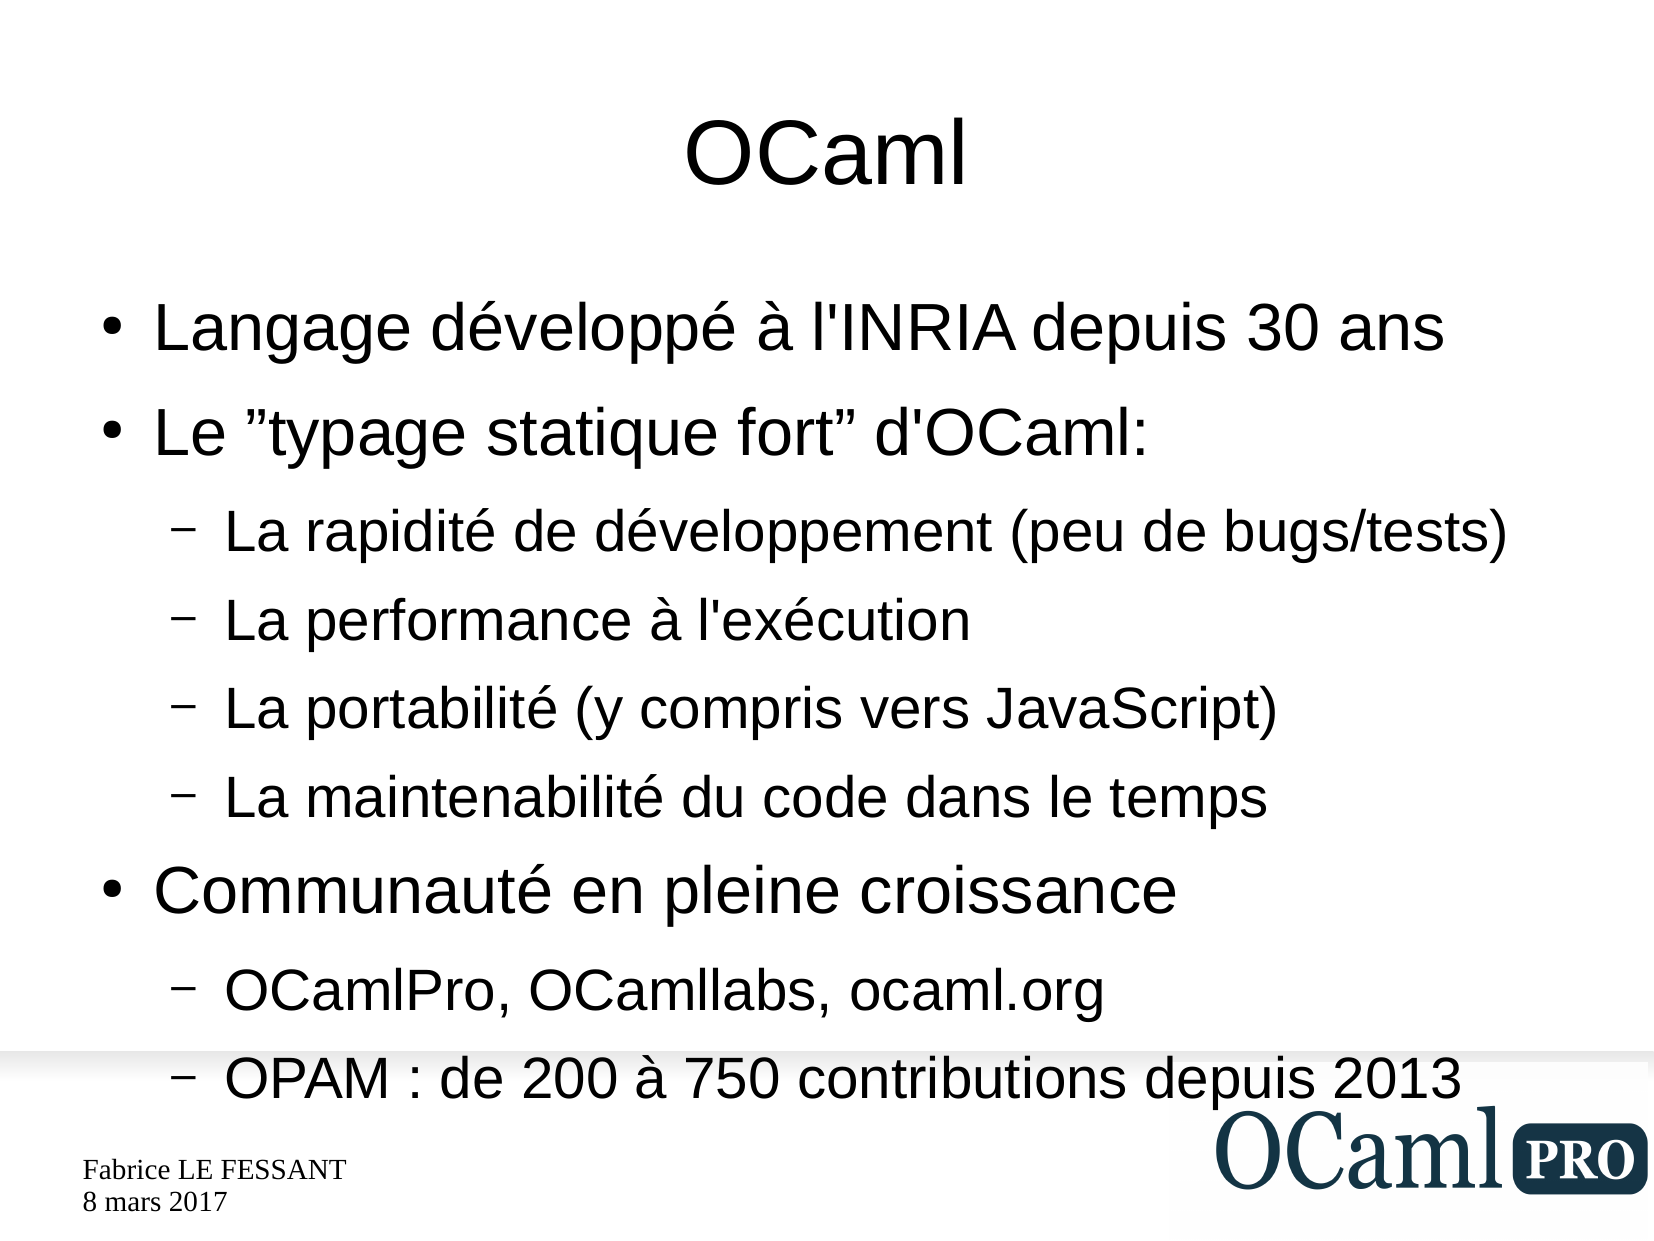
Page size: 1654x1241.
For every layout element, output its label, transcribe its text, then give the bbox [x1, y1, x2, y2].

title OCaml [82, 49, 1571, 257]
list Langage développé à l'INRIA depuis 30 ans Le ”typage statique fort” d'OCaml: La rapidité de développement (peu de bugs/tests) La performance à l'exécution La portabilité (y compris vers JavaScript) La maintenabilité du code dans le temps Communauté en pleine croissance OCamlPro, OCamllabs, ocaml.org OPAM : de 200 à 750 contributions depuis 2013 [82, 290, 1571, 1201]
picture [1169, 1062, 1648, 1240]
